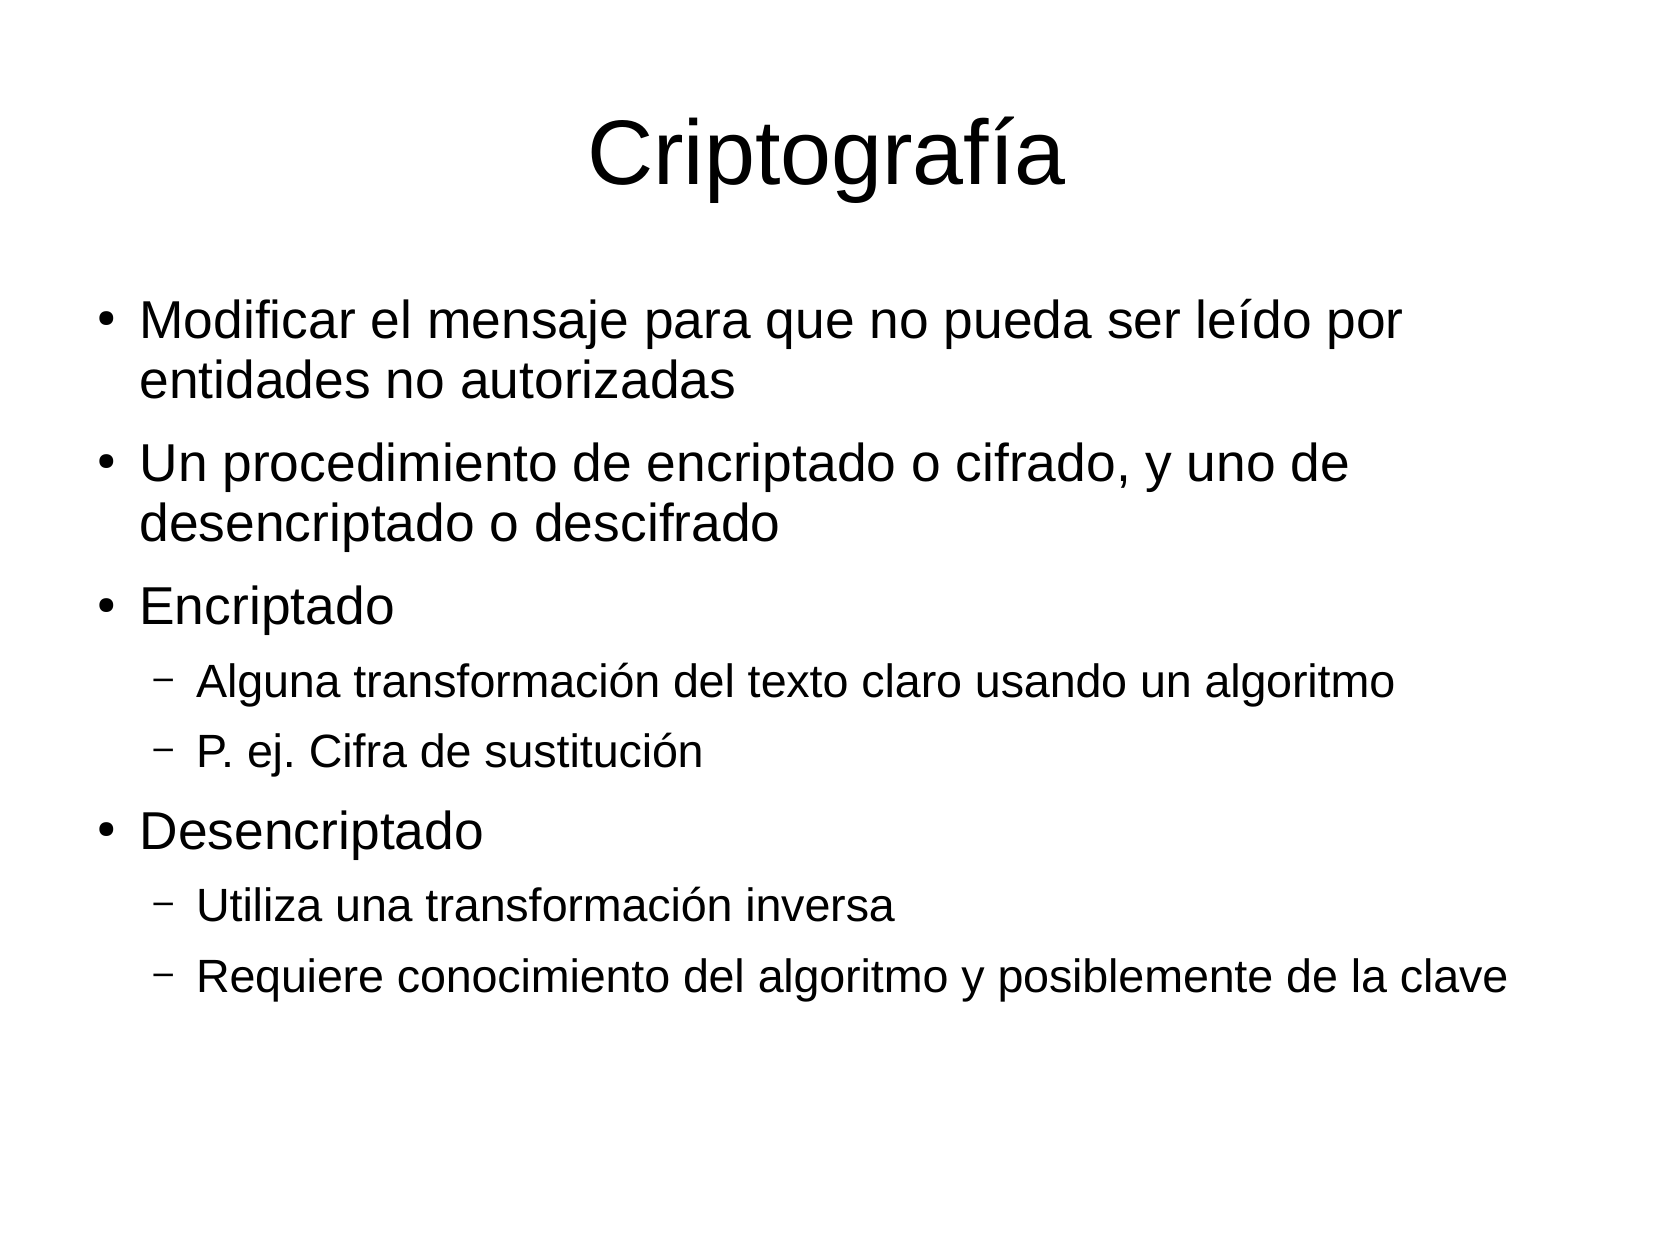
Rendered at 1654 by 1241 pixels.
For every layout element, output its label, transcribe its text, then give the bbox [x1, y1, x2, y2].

title Criptografía [82, 49, 1571, 257]
list Modificar el mensaje para que no pueda ser leído por entidades no autorizadas Un procedimiento de encriptado o cifrado, y uno de desencriptado o descifrado Encriptado Alguna transformación del texto claro usando un algoritmo P. ej. Cifra de sustitución Desencriptado Utiliza una transformación inversa Requiere conocimiento del algoritmo y posiblemente de la clave [82, 290, 1571, 1010]
